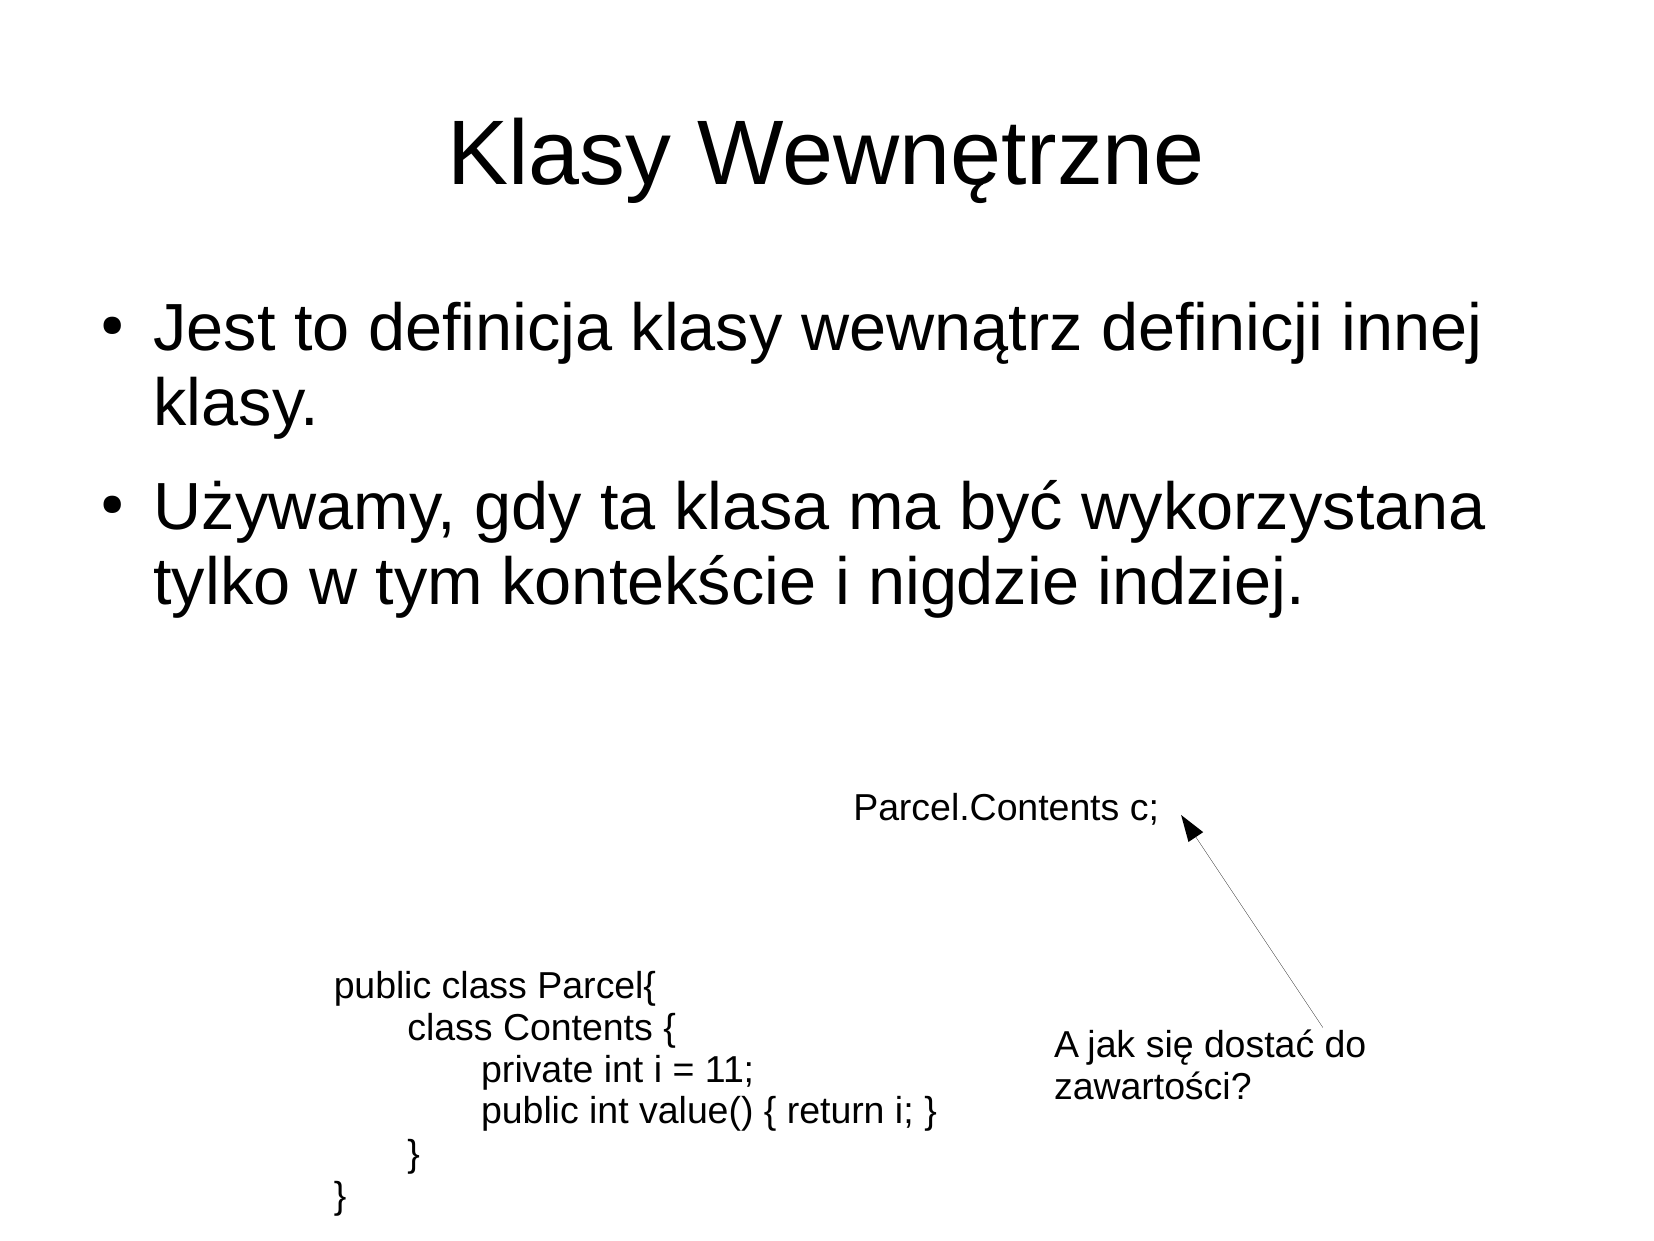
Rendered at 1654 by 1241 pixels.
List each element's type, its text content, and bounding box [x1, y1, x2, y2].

title Klasy Wewnętrzne [82, 49, 1571, 257]
text_box Parcel.Contents c; [838, 779, 1536, 837]
text_box A jak się dostać do zawartości? [1039, 1015, 1512, 1115]
text_box public class Parcel{ class Contents { private int i = 11; public int value() { return i; } } } [318, 956, 1052, 1224]
list Jest to definicja klasy wewnątrz definicji innej klasy. Używamy, gdy ta klasa ma być wykorzystana tylko w tym kontekście i nigdzie indziej. [82, 290, 1571, 686]
